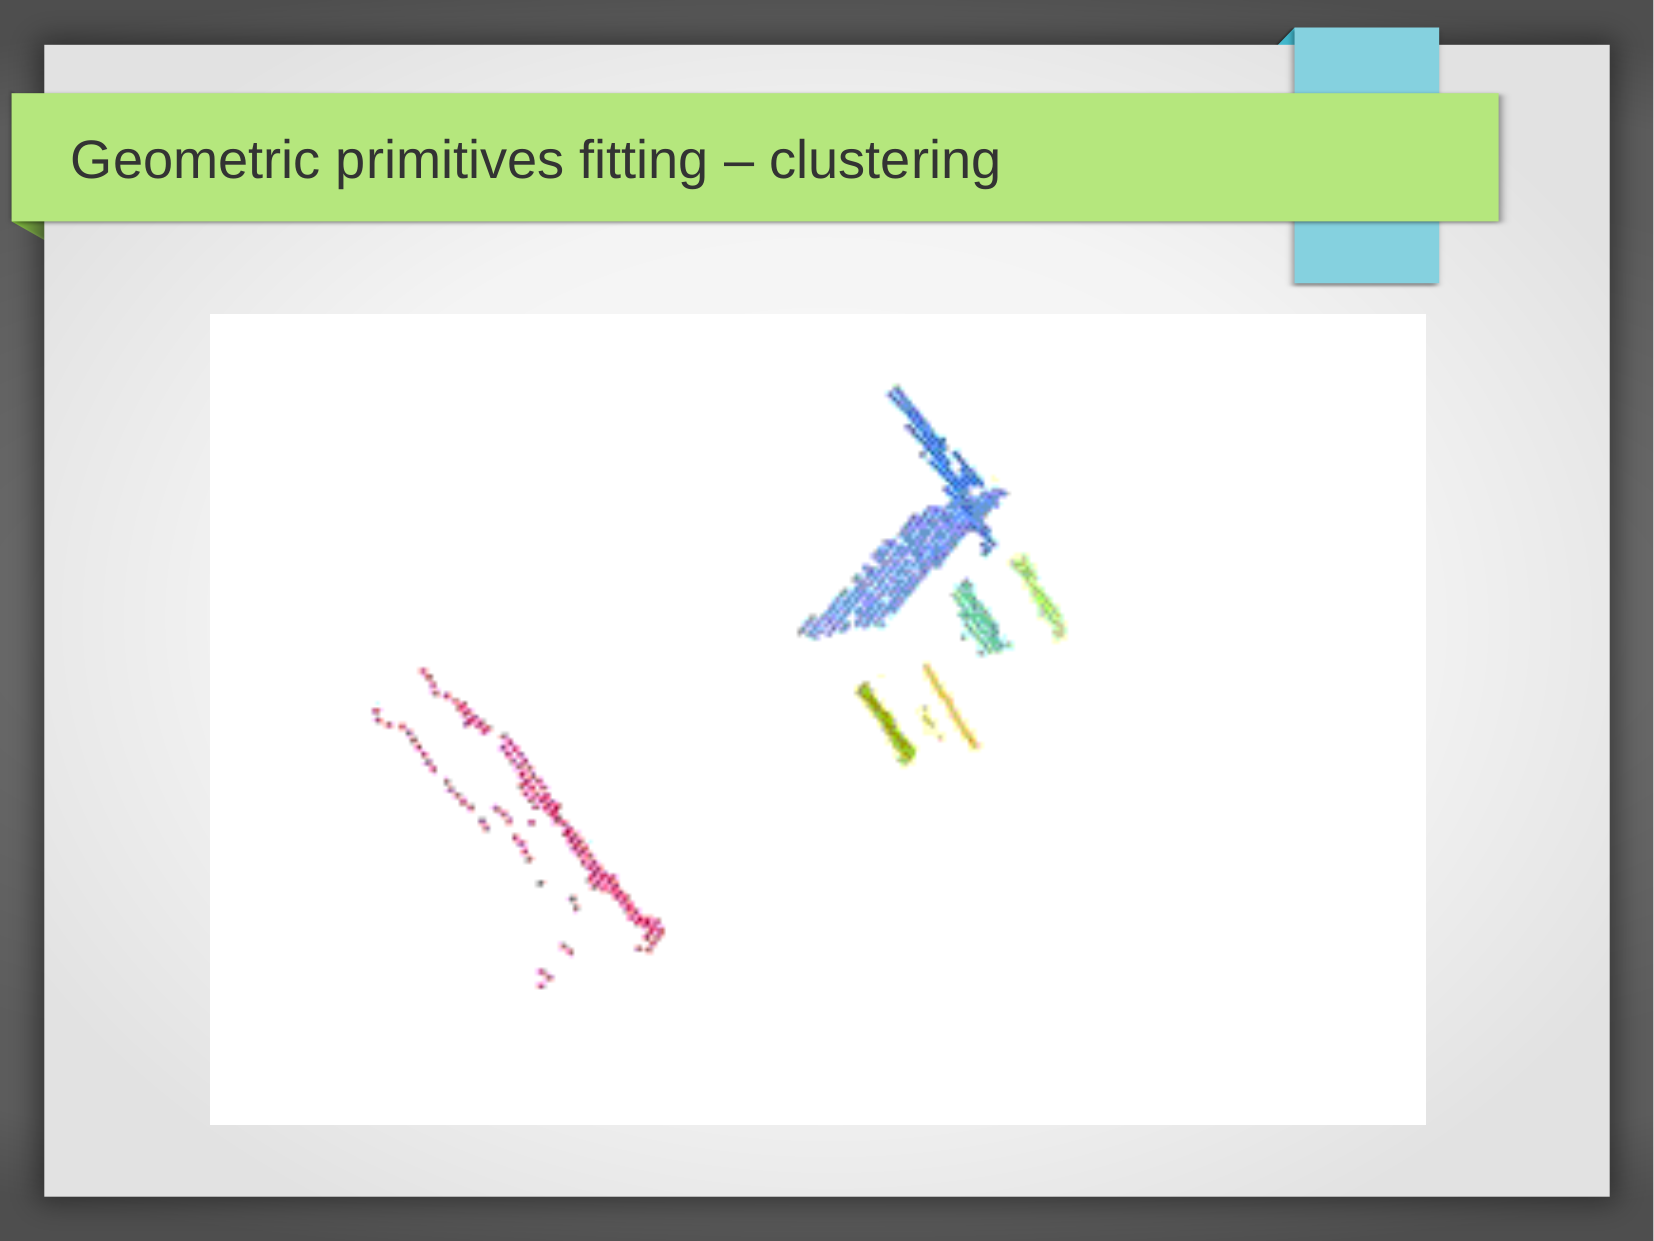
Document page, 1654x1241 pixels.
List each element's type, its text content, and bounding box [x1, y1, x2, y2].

title Geometric primitives fitting – clustering [70, 106, 1229, 213]
picture [0, 0, 1654, 1241]
